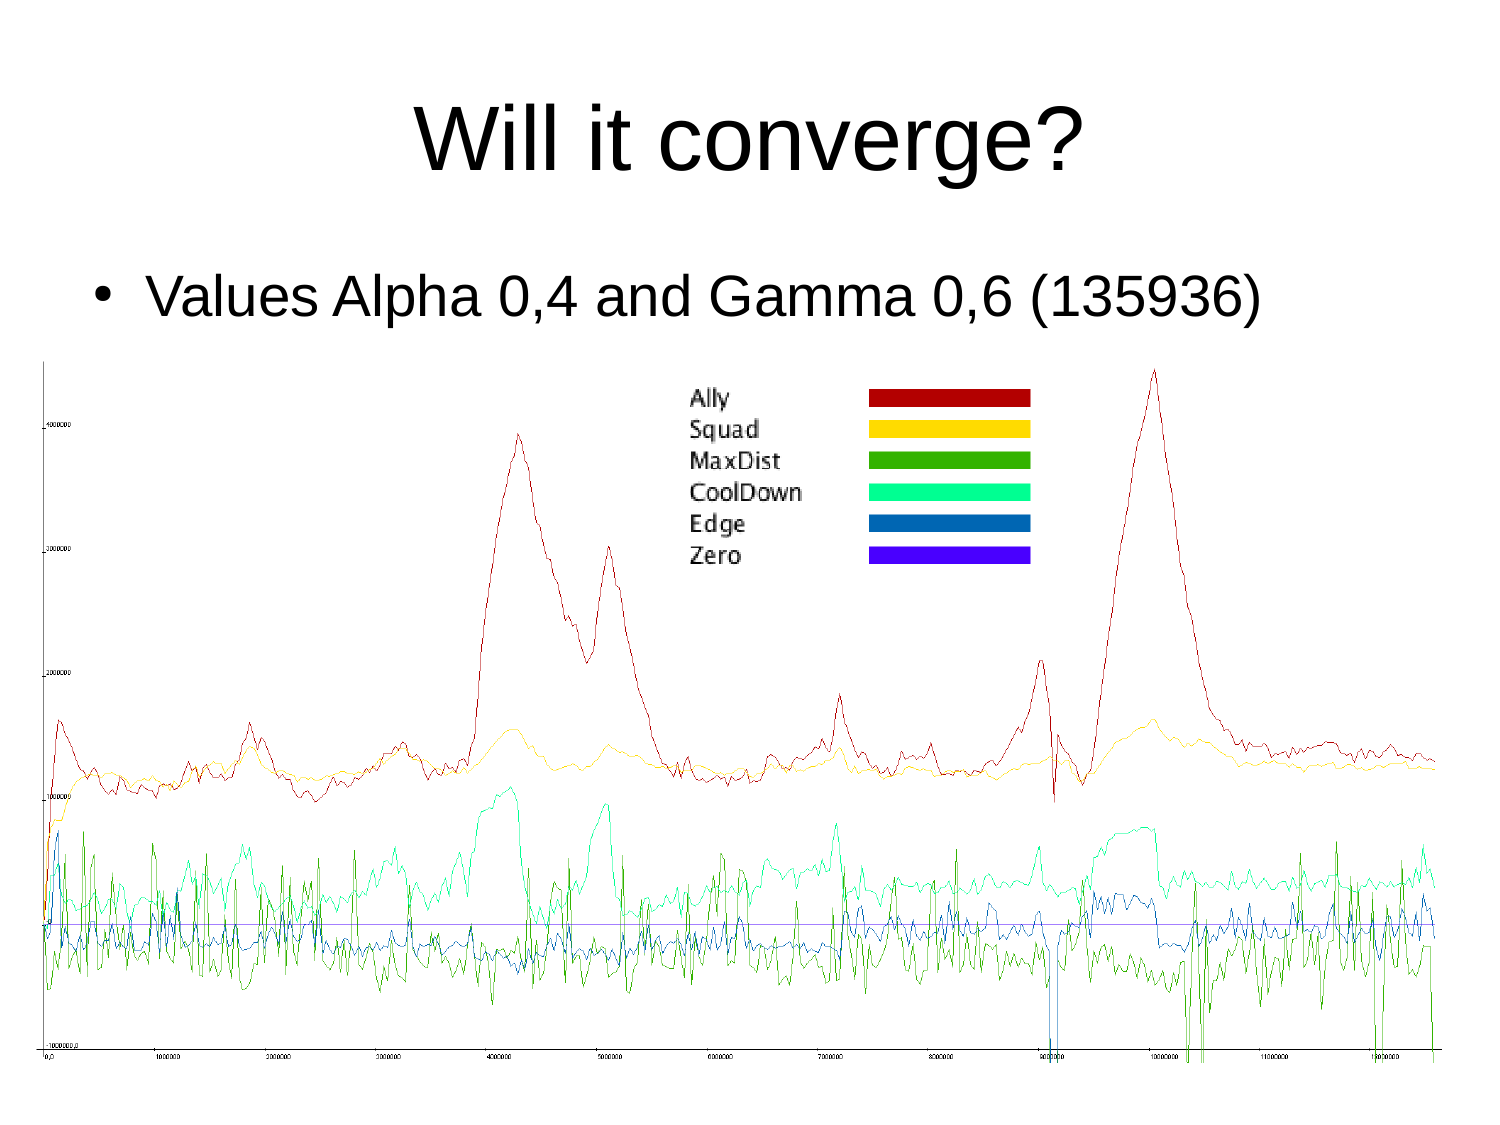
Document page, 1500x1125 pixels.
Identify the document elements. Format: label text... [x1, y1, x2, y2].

list Values Alpha 0,4 and Gamma 0,6 (135936) [75, 263, 1418, 354]
picture [29, 354, 1448, 1063]
title Will it converge? [75, 45, 1426, 233]
